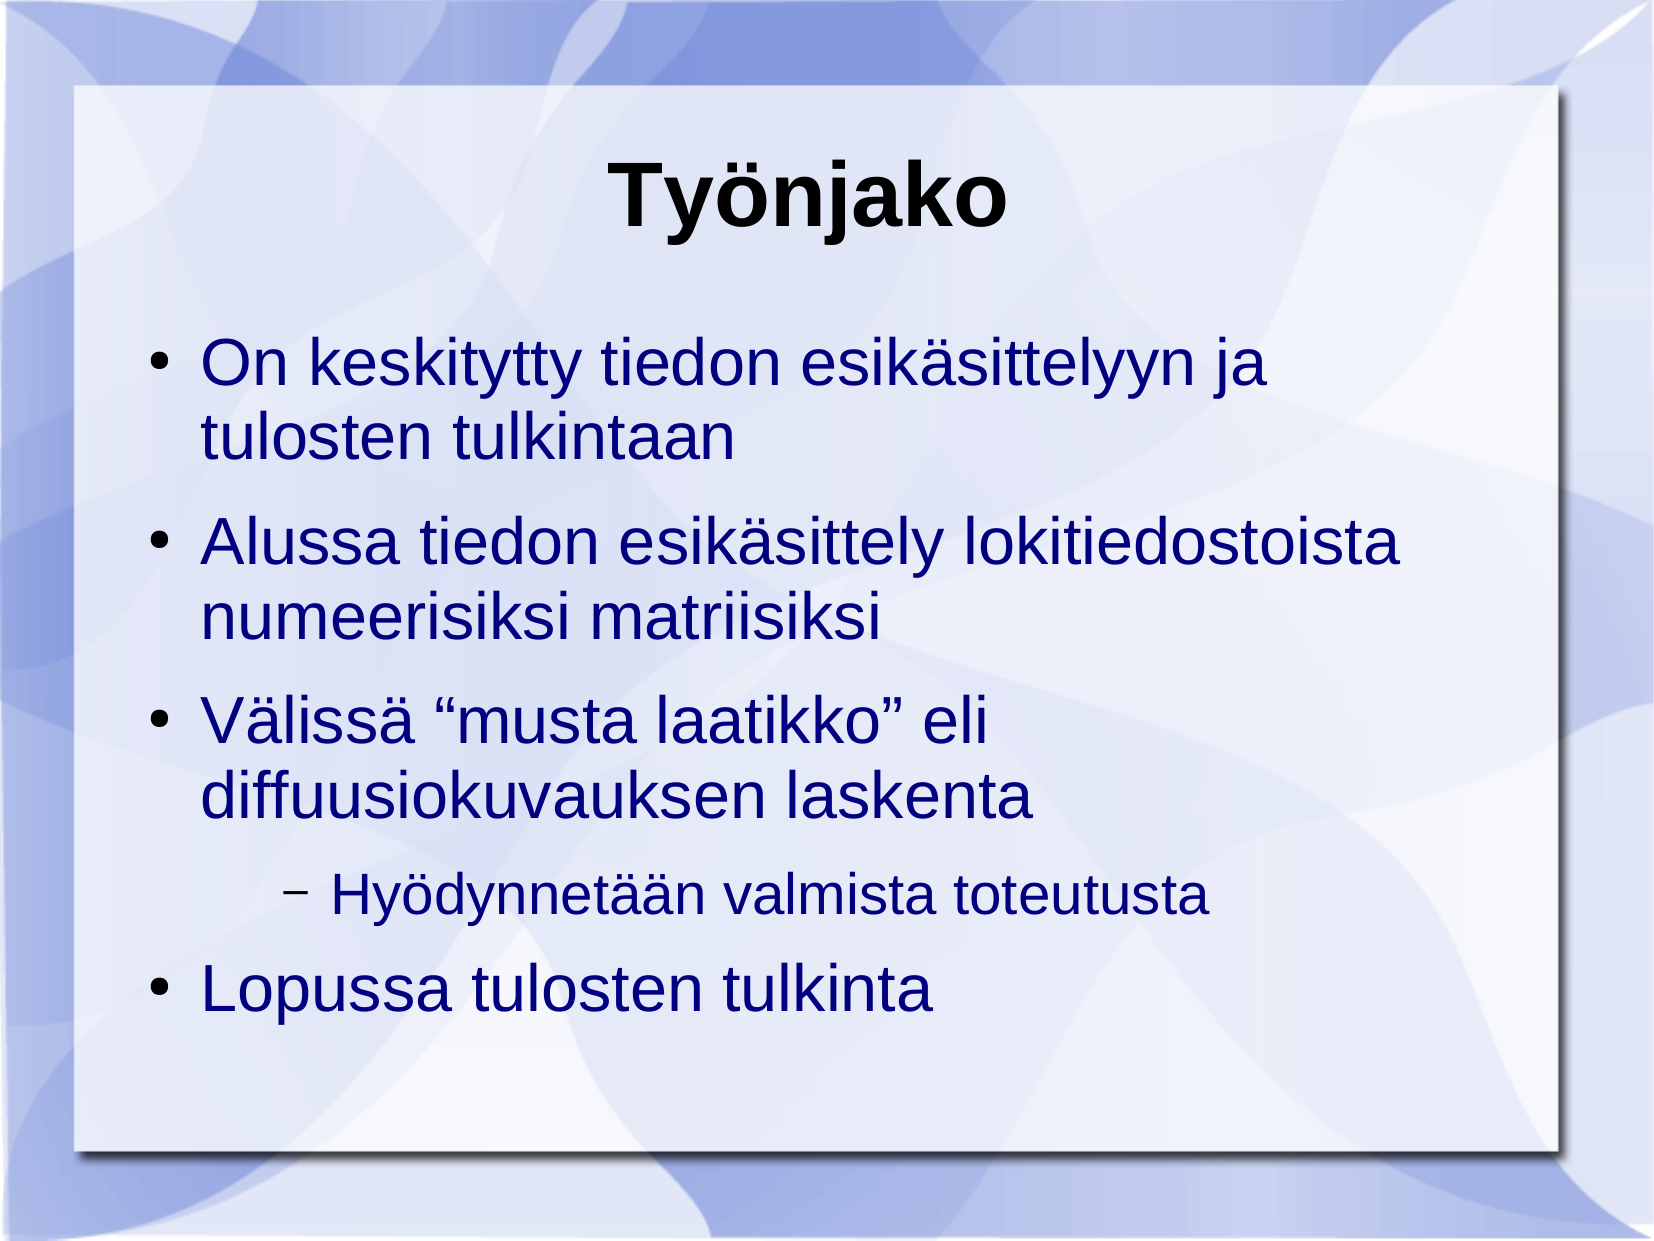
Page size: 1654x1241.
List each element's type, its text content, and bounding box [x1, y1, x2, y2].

list On keskitytty tiedon esikäsittelyyn ja tulosten tulkintaan Alussa tiedon esikäsittely lokitiedostoista numeerisiksi matriisiksi Välissä “musta laatikko” eli diffuusiokuvauksen laskenta Hyödynnetään valmista toteutusta Lopussa tulosten tulkinta [129, 324, 1489, 1144]
picture [0, 0, 1654, 1241]
title Työnjako [82, 90, 1536, 298]
